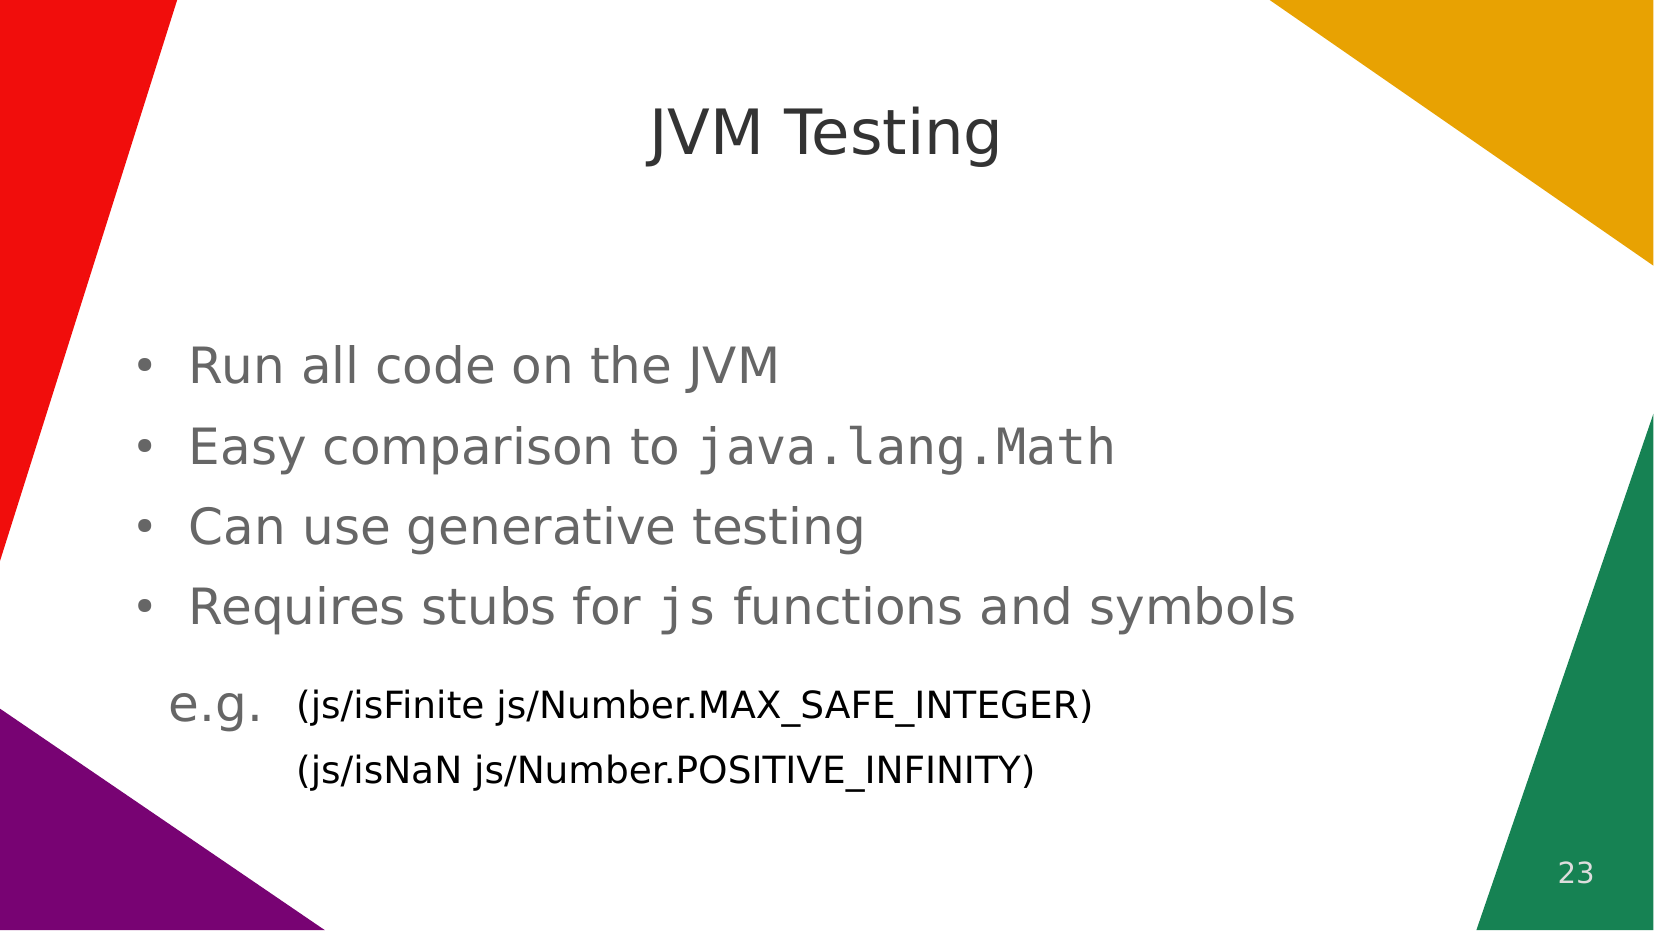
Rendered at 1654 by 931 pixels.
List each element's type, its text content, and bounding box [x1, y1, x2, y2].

list e.g. [168, 675, 295, 751]
title JVM Testing [118, 59, 1536, 207]
list Run all code on the JVM Easy comparison to java.lang.Math Can use generative testing Requires stubs for js functions and symbols [118, 337, 1536, 827]
text_box (js/isFinite js/Number.MAX_SAFE_INTEGER) (js/isNaN js/Number.POSITIVE_INFINITY) [281, 654, 1182, 865]
